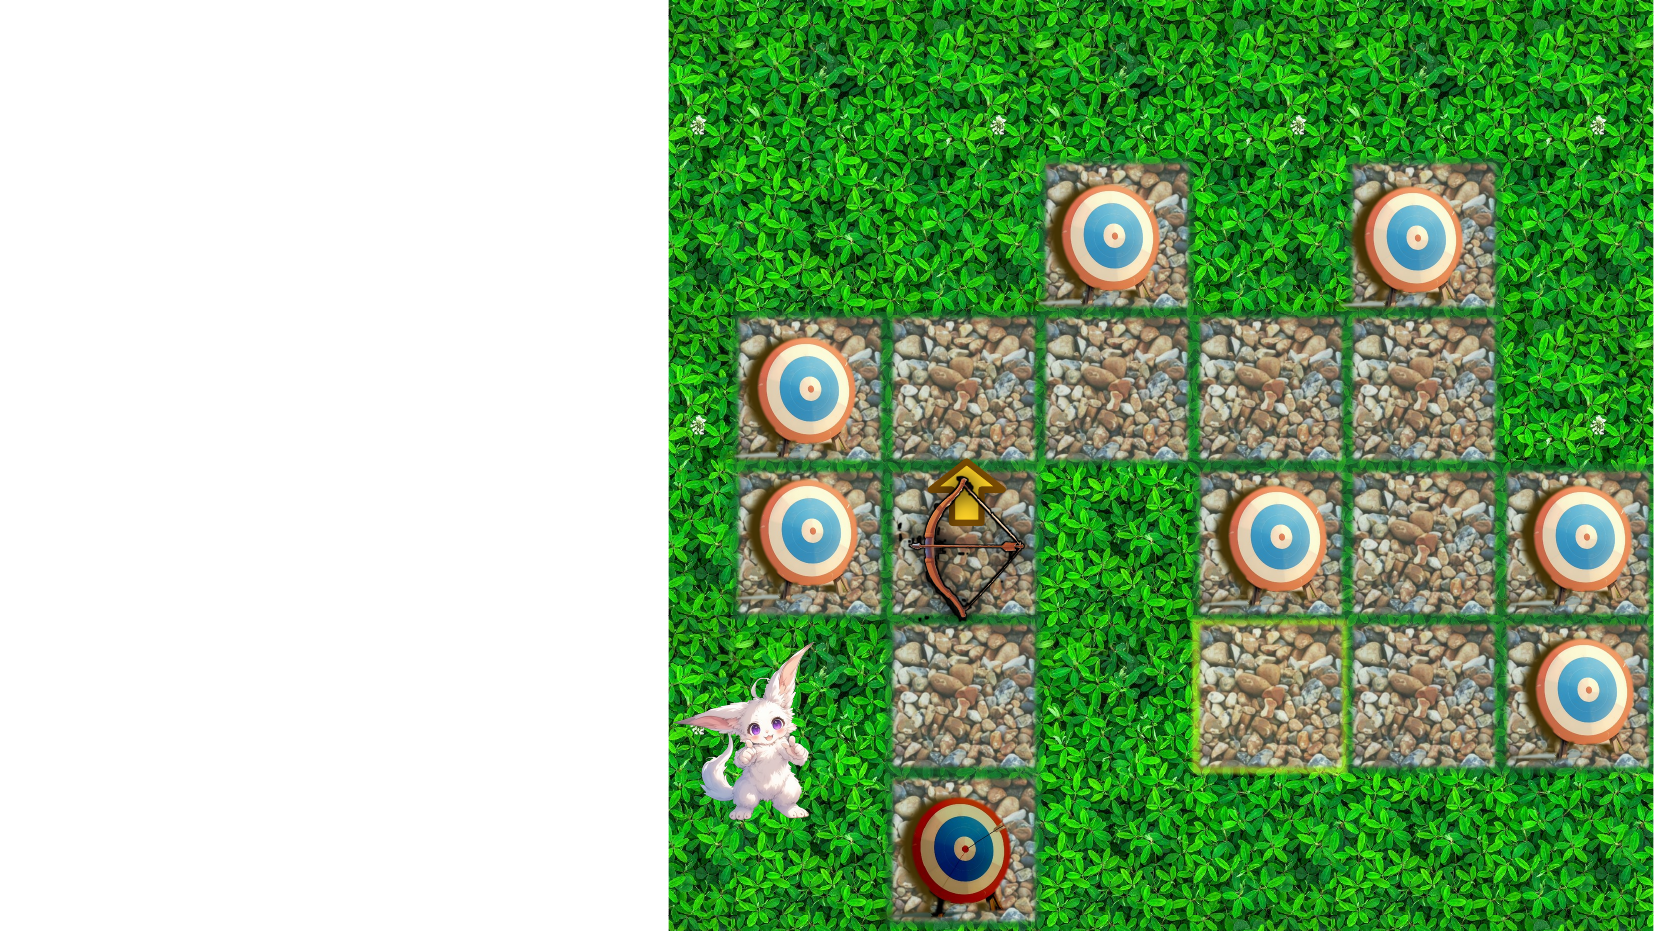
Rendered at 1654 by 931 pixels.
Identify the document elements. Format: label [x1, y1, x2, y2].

text_box [890, 315, 1038, 616]
picture [1203, 456, 1354, 607]
text_box [893, 919, 1037, 923]
picture [1036, 155, 1187, 306]
text_box [1351, 623, 1497, 769]
picture [672, 640, 854, 824]
picture [1339, 157, 1490, 308]
text_box [1201, 627, 1340, 765]
picture [1510, 609, 1654, 760]
text_box [1478, 162, 1497, 309]
text_box [1505, 760, 1651, 769]
text_box [1169, 162, 1190, 309]
text_box [890, 623, 1037, 768]
text_box [1351, 316, 1497, 462]
text_box [1197, 315, 1344, 457]
text_box [737, 601, 873, 617]
picture [1508, 456, 1654, 607]
picture [732, 308, 1024, 622]
text_box [1044, 316, 1190, 462]
text_box [1198, 607, 1344, 616]
text_box [668, 0, 1654, 931]
text_box [1351, 469, 1497, 616]
picture [886, 768, 1037, 919]
